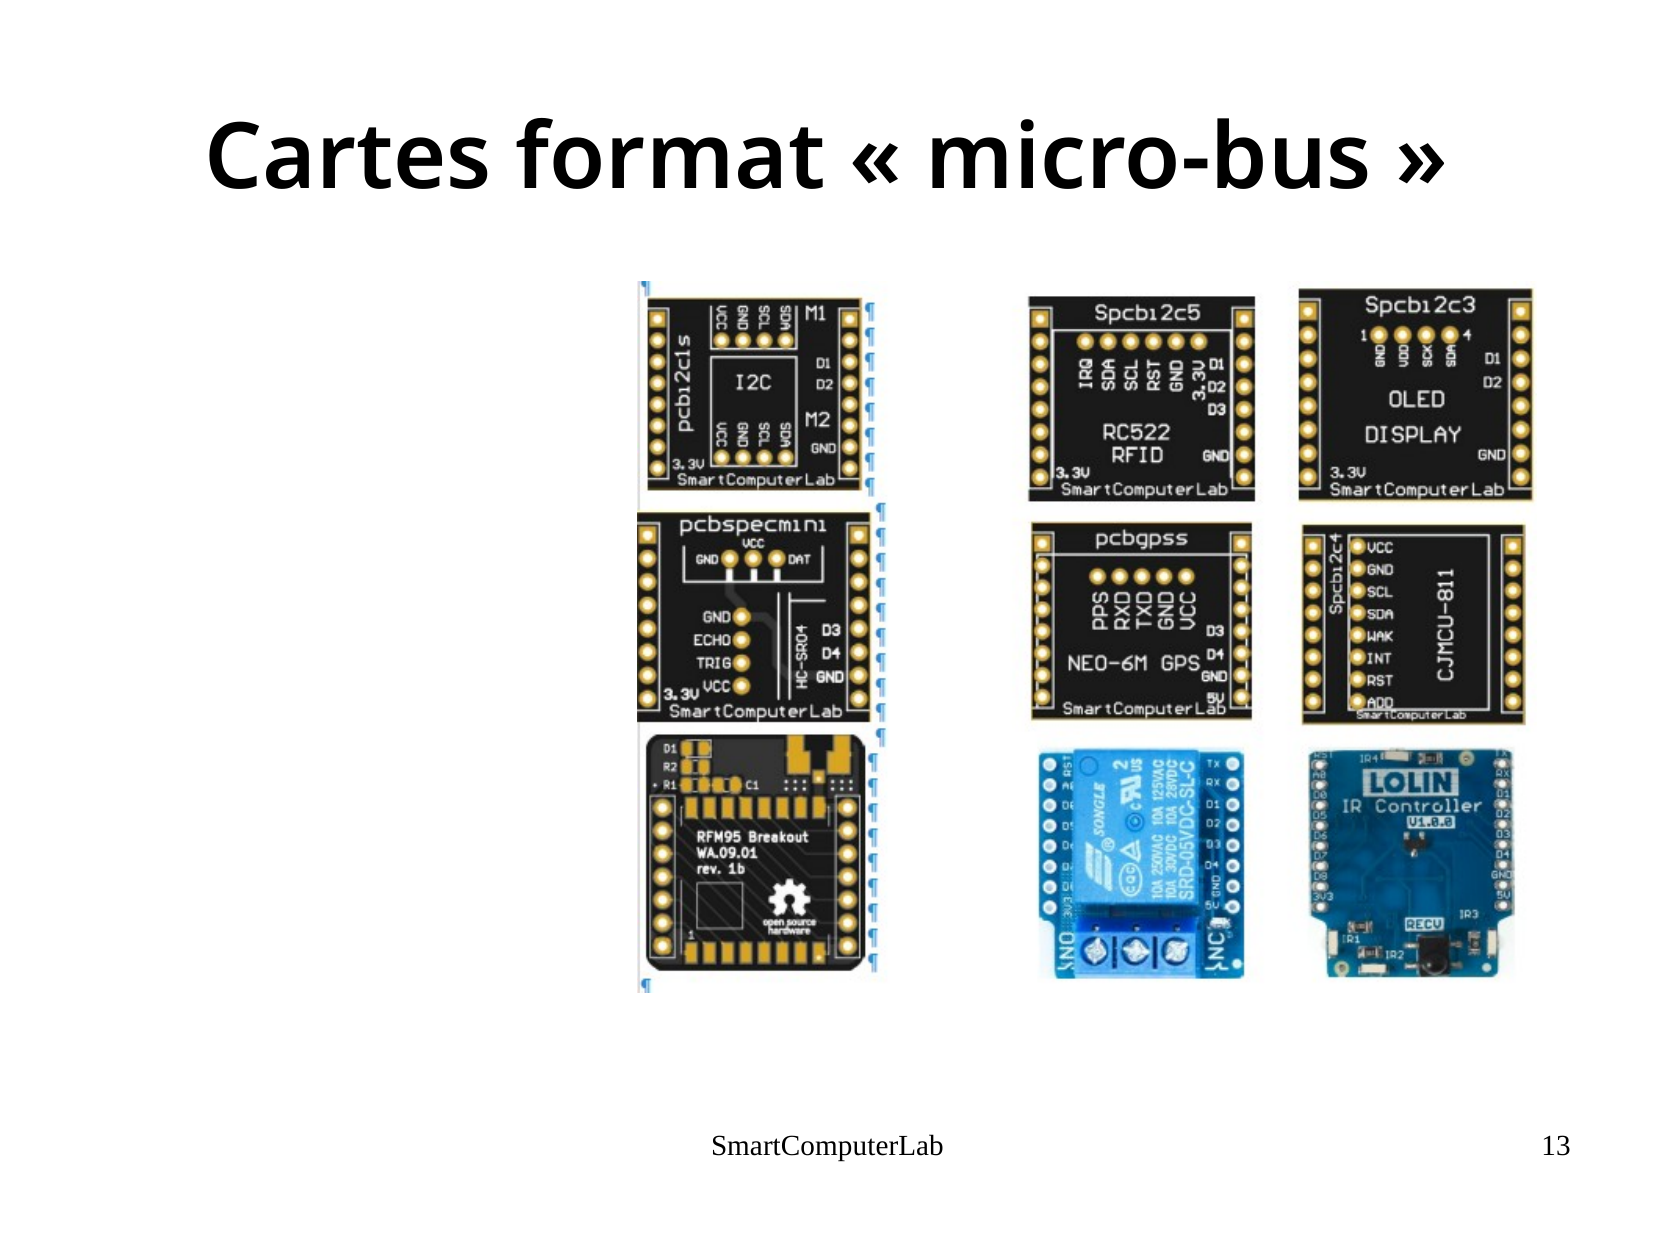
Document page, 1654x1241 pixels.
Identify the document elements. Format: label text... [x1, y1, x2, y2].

picture [637, 281, 1537, 993]
title Cartes format « micro-bus » [82, 49, 1571, 257]
